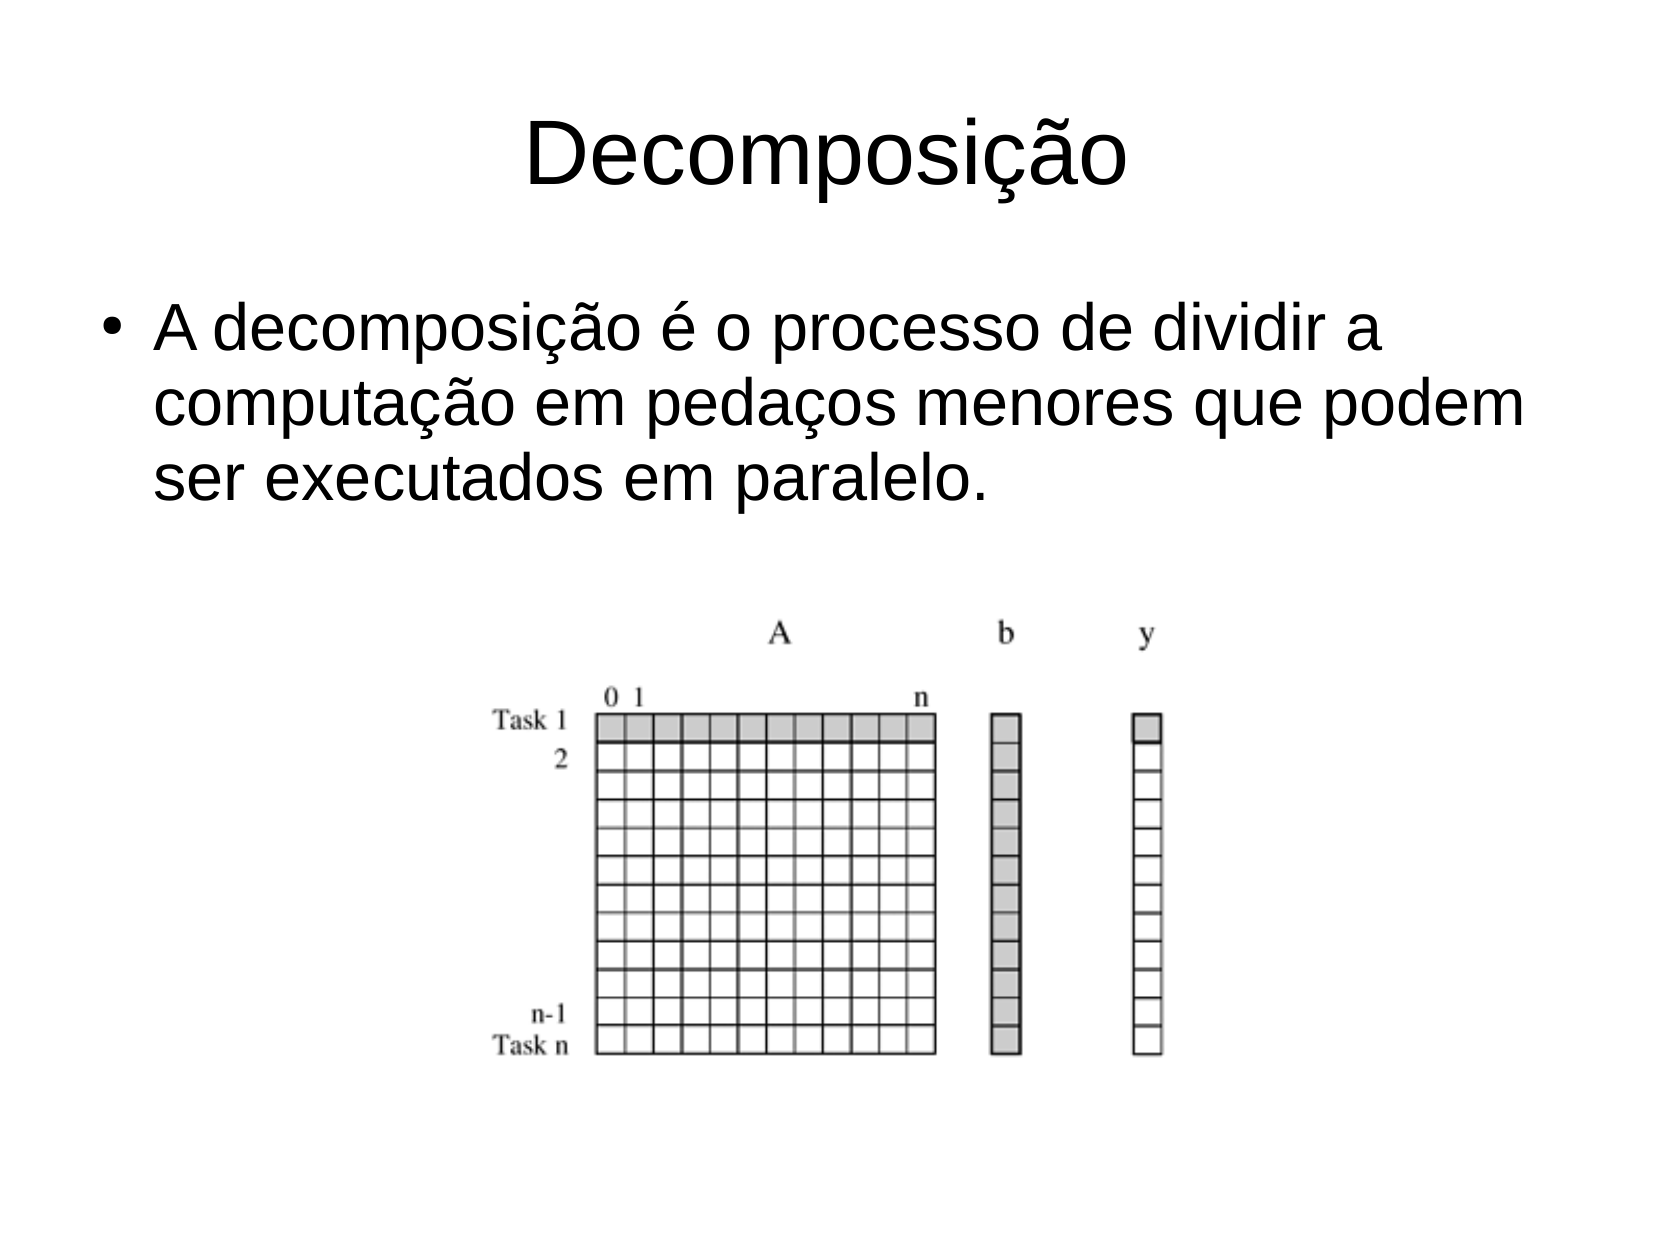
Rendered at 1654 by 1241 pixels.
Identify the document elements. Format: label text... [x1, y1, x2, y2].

title Decomposição [82, 49, 1571, 257]
list A decomposição é o processo de dividir a computação em pedaços menores que podem ser executados em paralelo. [82, 290, 1538, 1010]
picture [459, 607, 1198, 1091]
